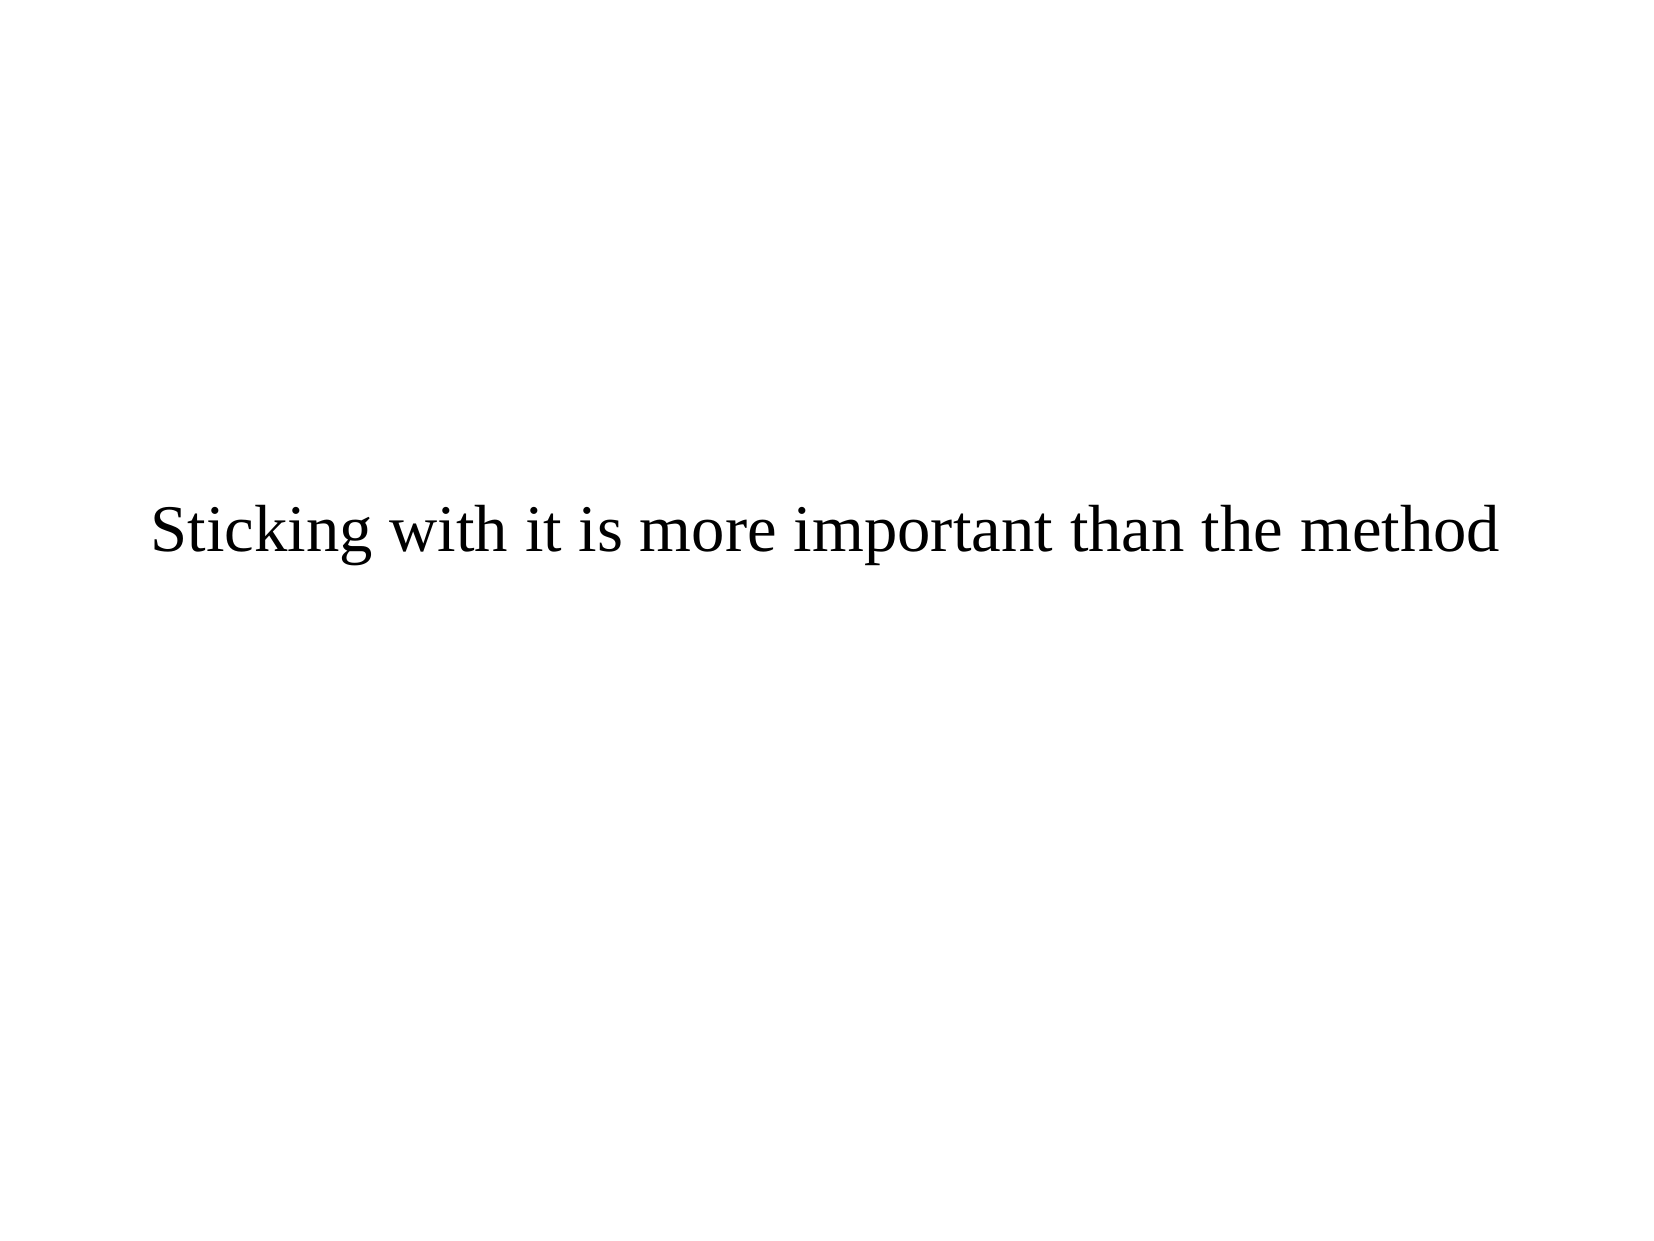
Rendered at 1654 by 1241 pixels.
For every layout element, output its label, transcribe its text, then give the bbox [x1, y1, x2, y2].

subtitle Sticking with it is more important than the method [82, 49, 1571, 1010]
